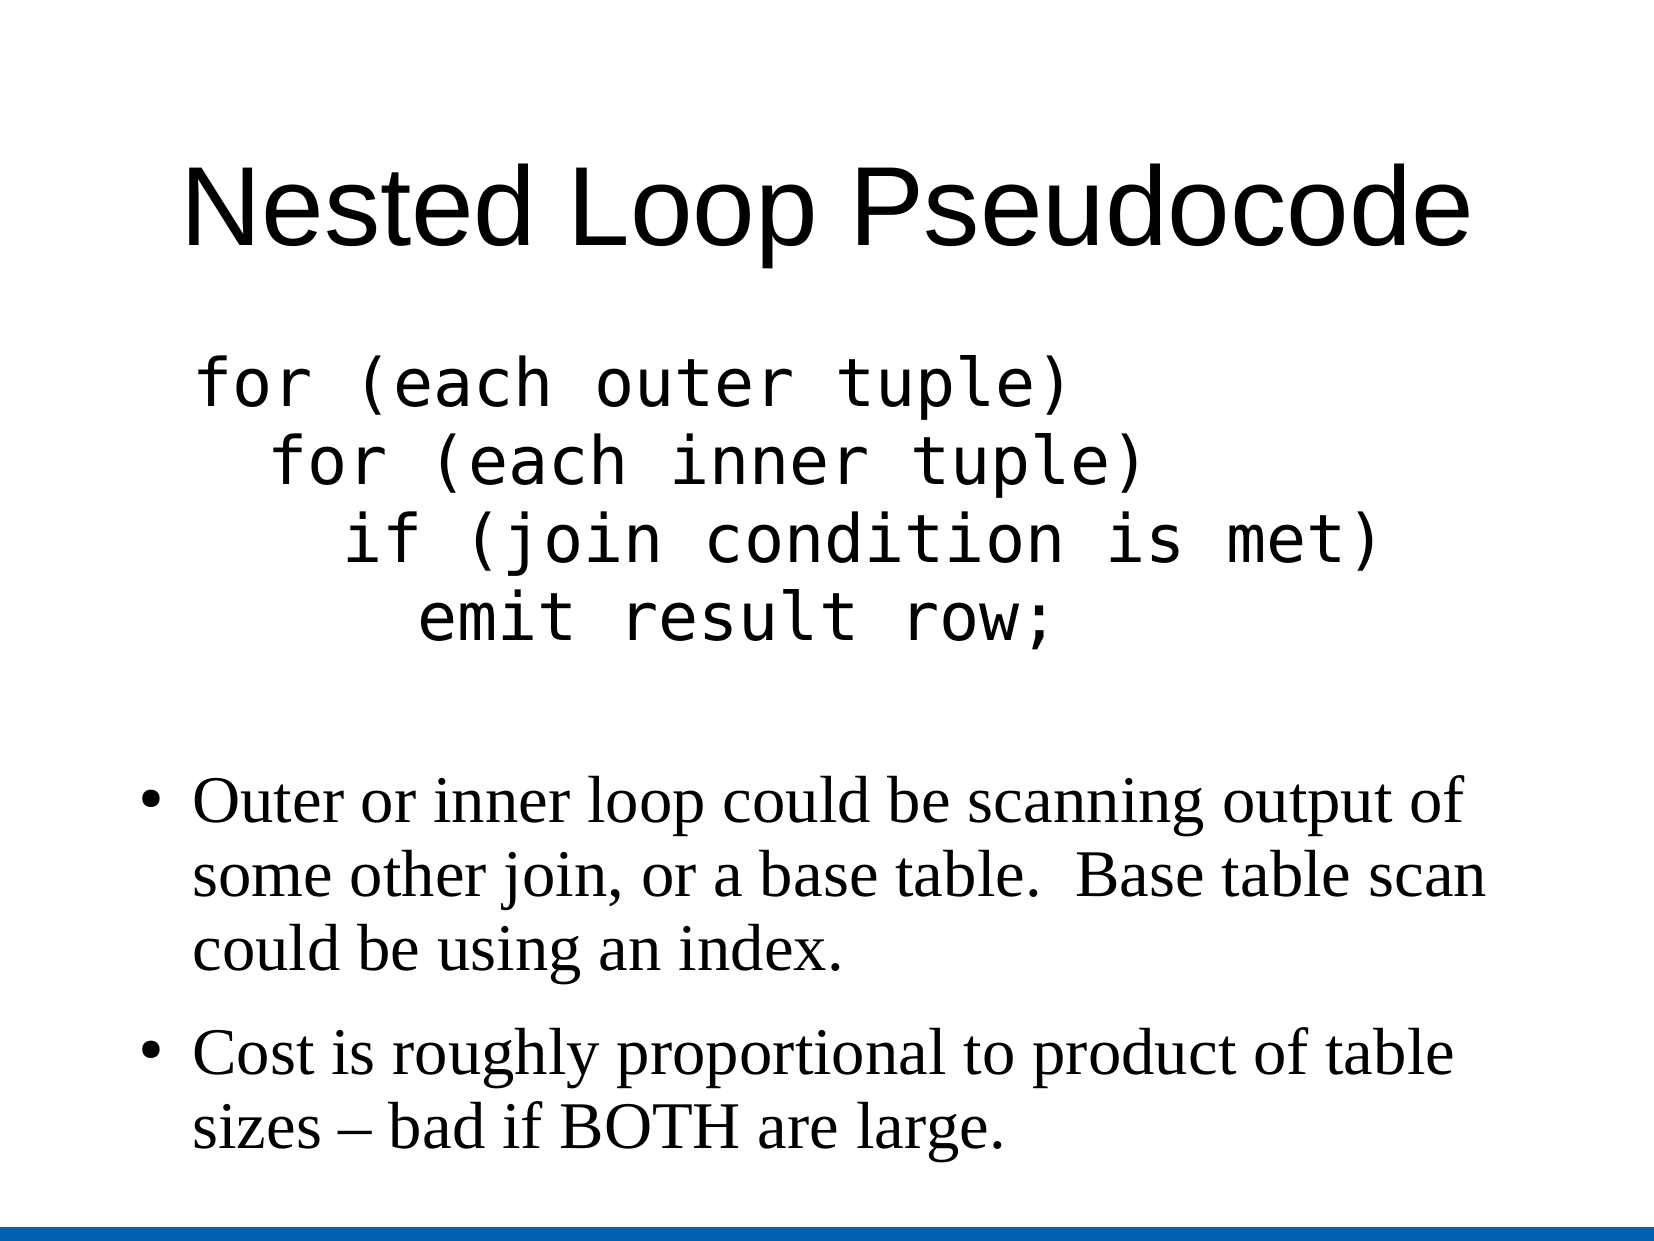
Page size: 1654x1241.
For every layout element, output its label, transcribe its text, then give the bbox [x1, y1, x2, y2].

title Nested Loop Pseudocode [121, 102, 1533, 311]
list for (each outer tuple) for (each inner tuple) if (join condition is met) emit result row; Outer or inner loop could be scanning output of some other join, or a base table. Base table scan could be using an index. Cost is roughly proportional to product of table sizes – bad if BOTH are large. [121, 344, 1533, 1197]
